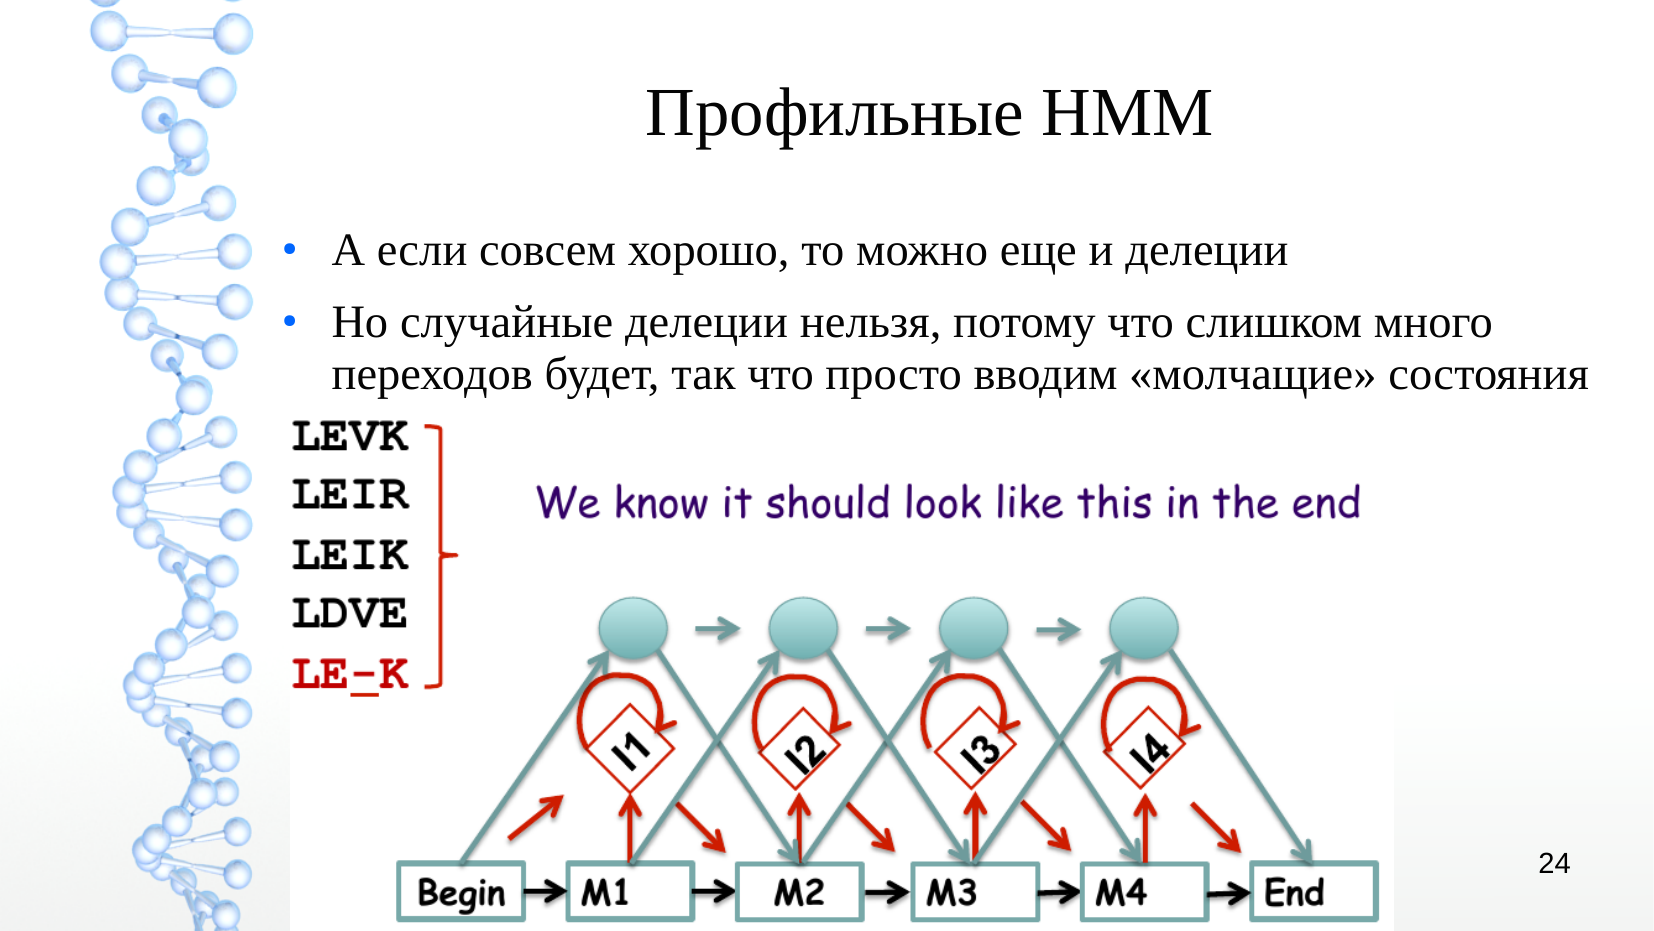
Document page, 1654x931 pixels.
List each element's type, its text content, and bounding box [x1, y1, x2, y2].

picture [0, 0, 1654, 931]
list А если совсем хорошо, то можно еще и делеции Но случайные делеции нельзя, потому что слишком много переходов будет, так что просто вводим «молчащие» состояния [265, 224, 1595, 402]
title Профильные HMM [265, 35, 1595, 189]
